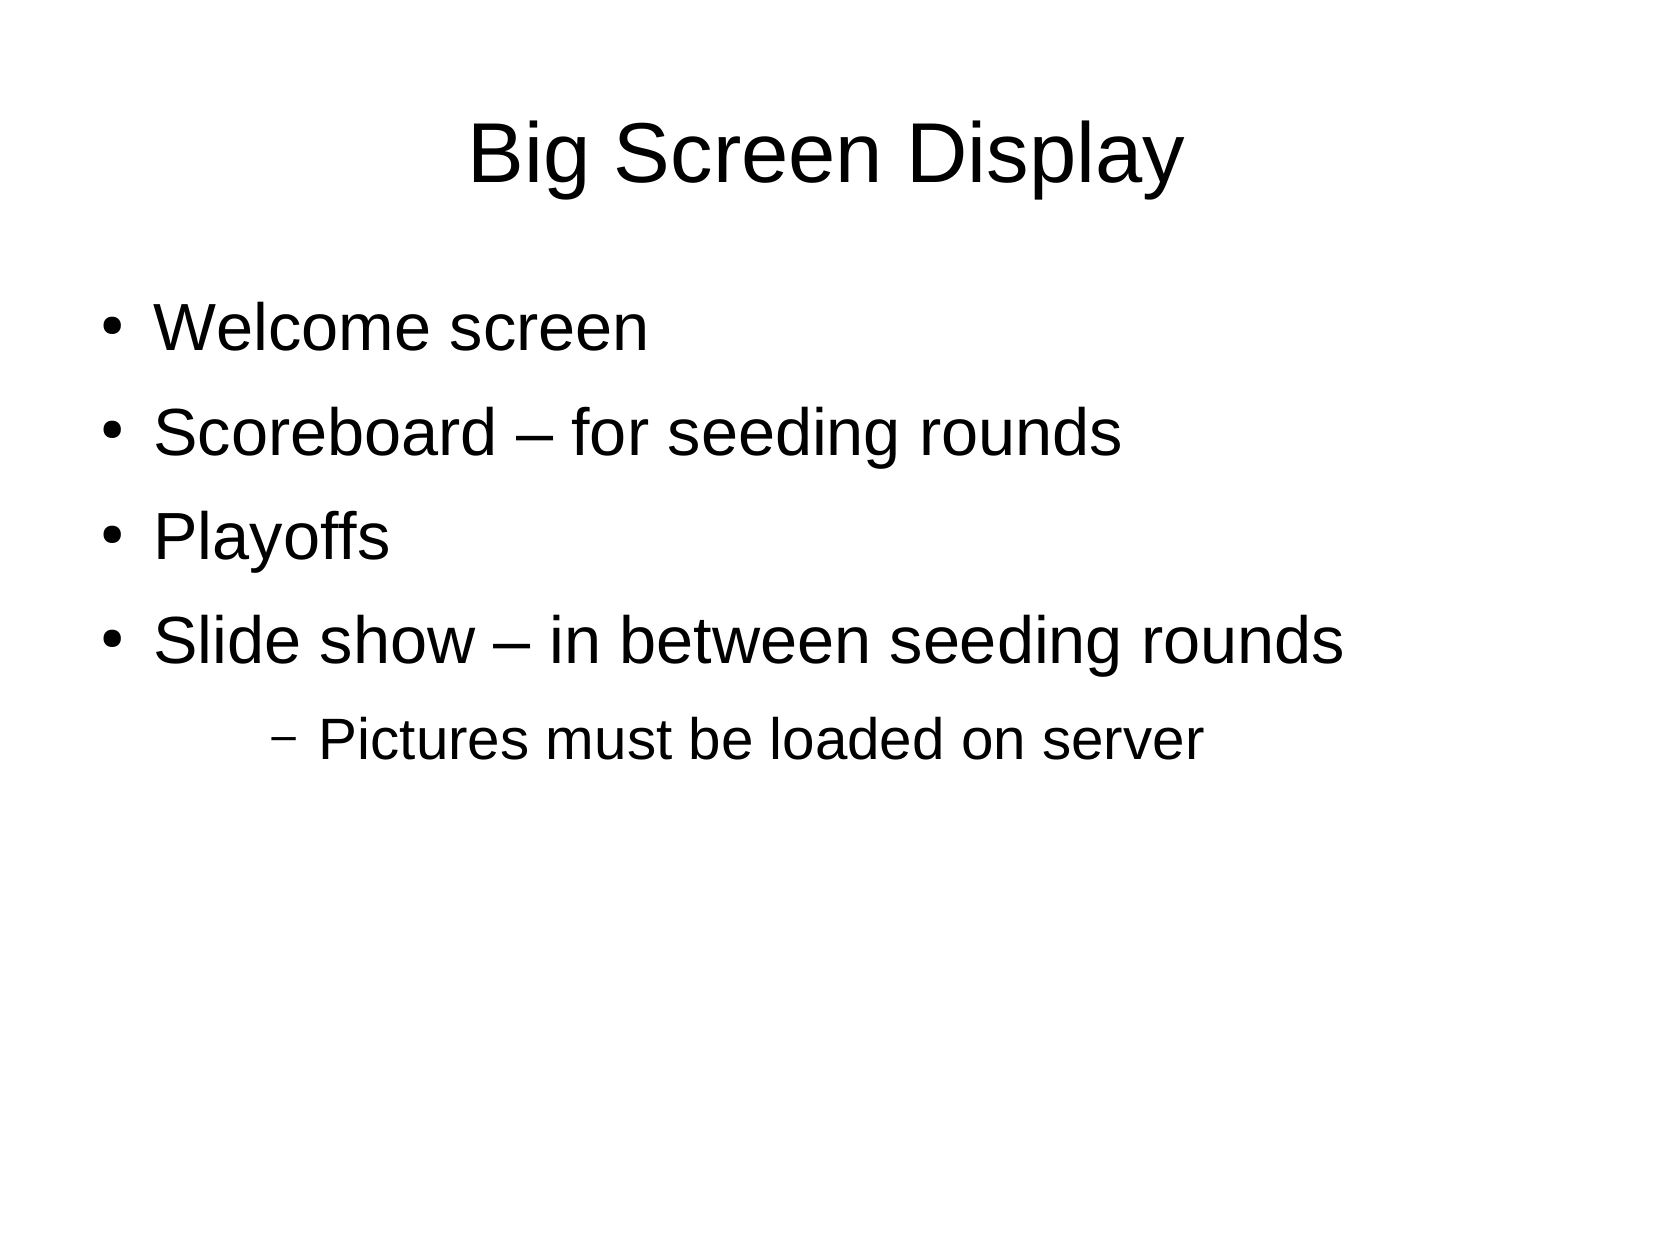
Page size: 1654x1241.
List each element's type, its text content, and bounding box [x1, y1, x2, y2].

title Big Screen Display [82, 49, 1571, 257]
list Welcome screen Scoreboard – for seeding rounds Playoffs Slide show – in between seeding rounds Pictures must be loaded on server [82, 290, 1571, 1109]
